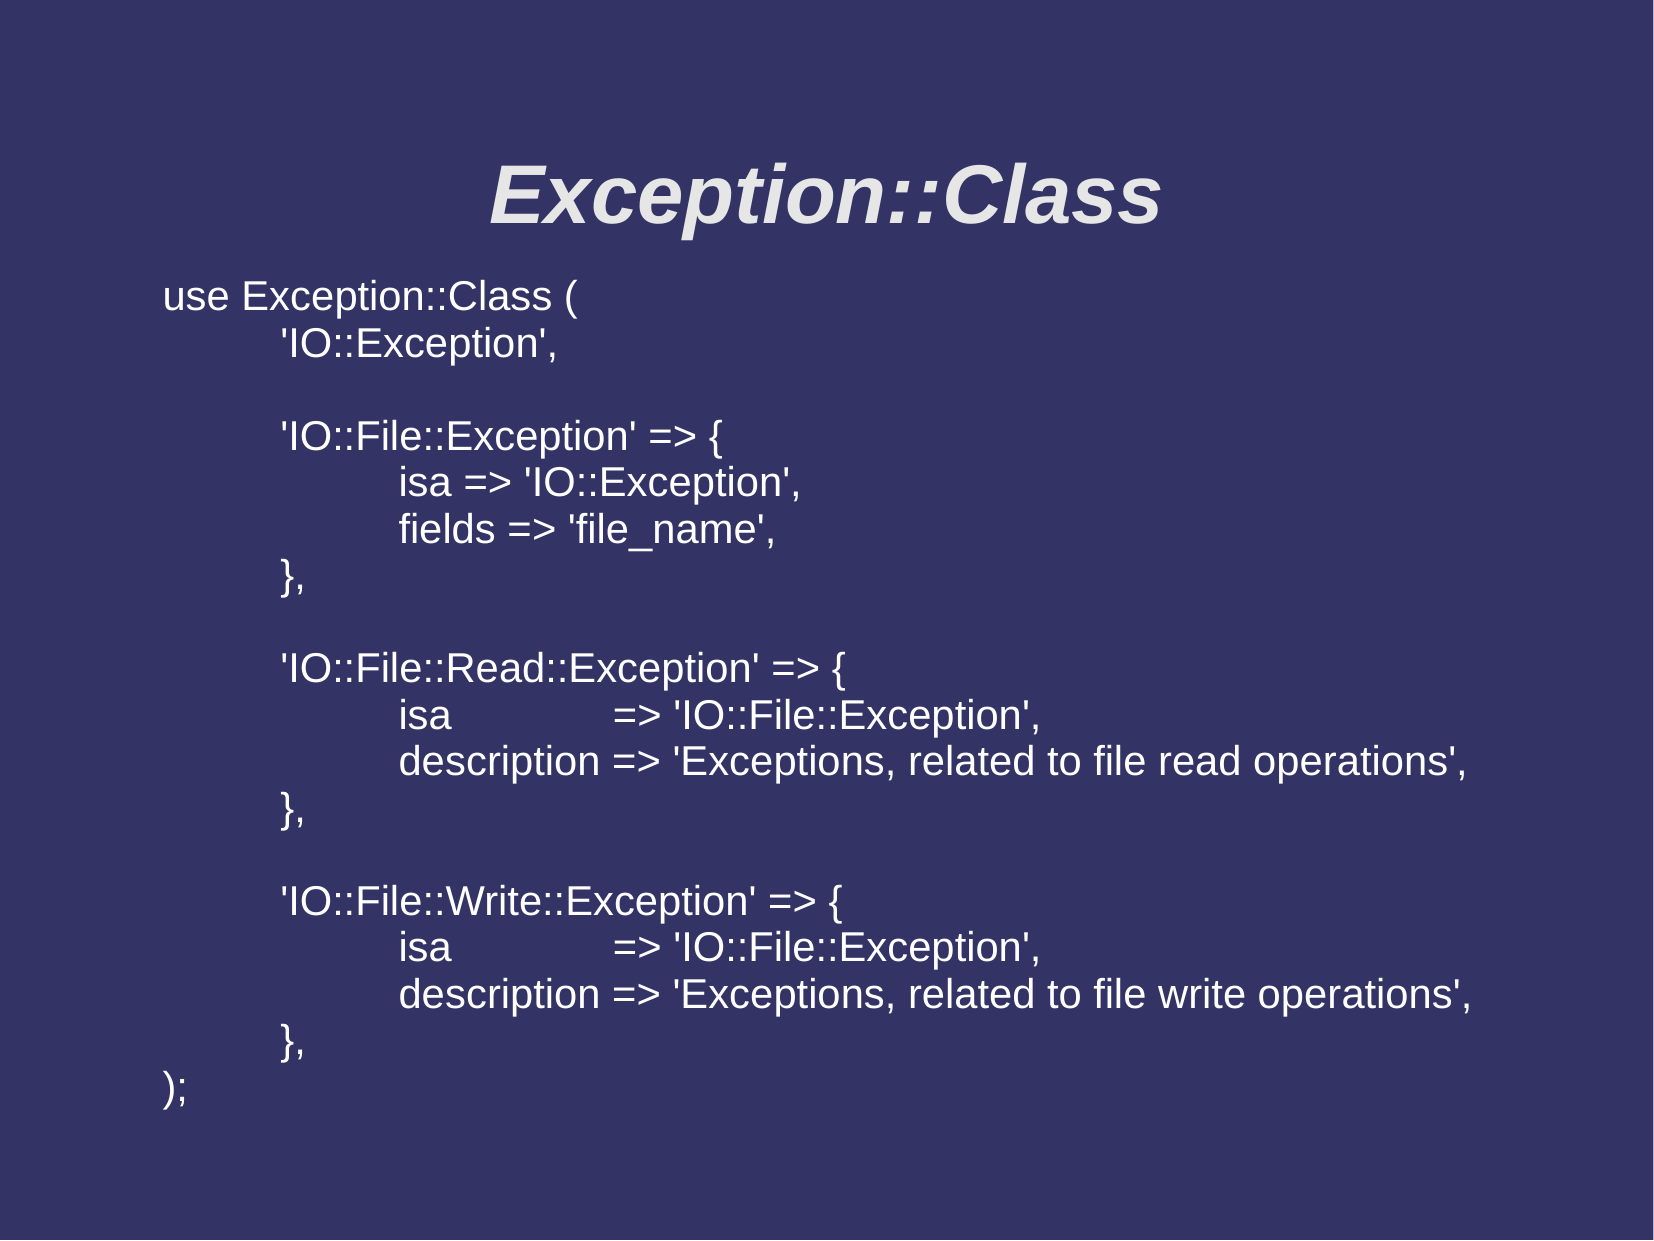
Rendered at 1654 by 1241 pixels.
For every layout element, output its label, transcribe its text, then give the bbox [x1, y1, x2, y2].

text_box use Exception::Class ( 'IO::Exception', 'IO::File::Exception' => { isa => 'IO::Exception', fields => 'file_name', }, 'IO::File::Read::Exception' => { isa => 'IO::File::Exception', description => 'Exceptions, related to file read operations', }, 'IO::File::Write::Exception' => { isa => 'IO::File::Exception', description => 'Exceptions, related to file write operations', }, ); [147, 265, 1595, 1217]
title Exception::Class [118, 90, 1536, 298]
